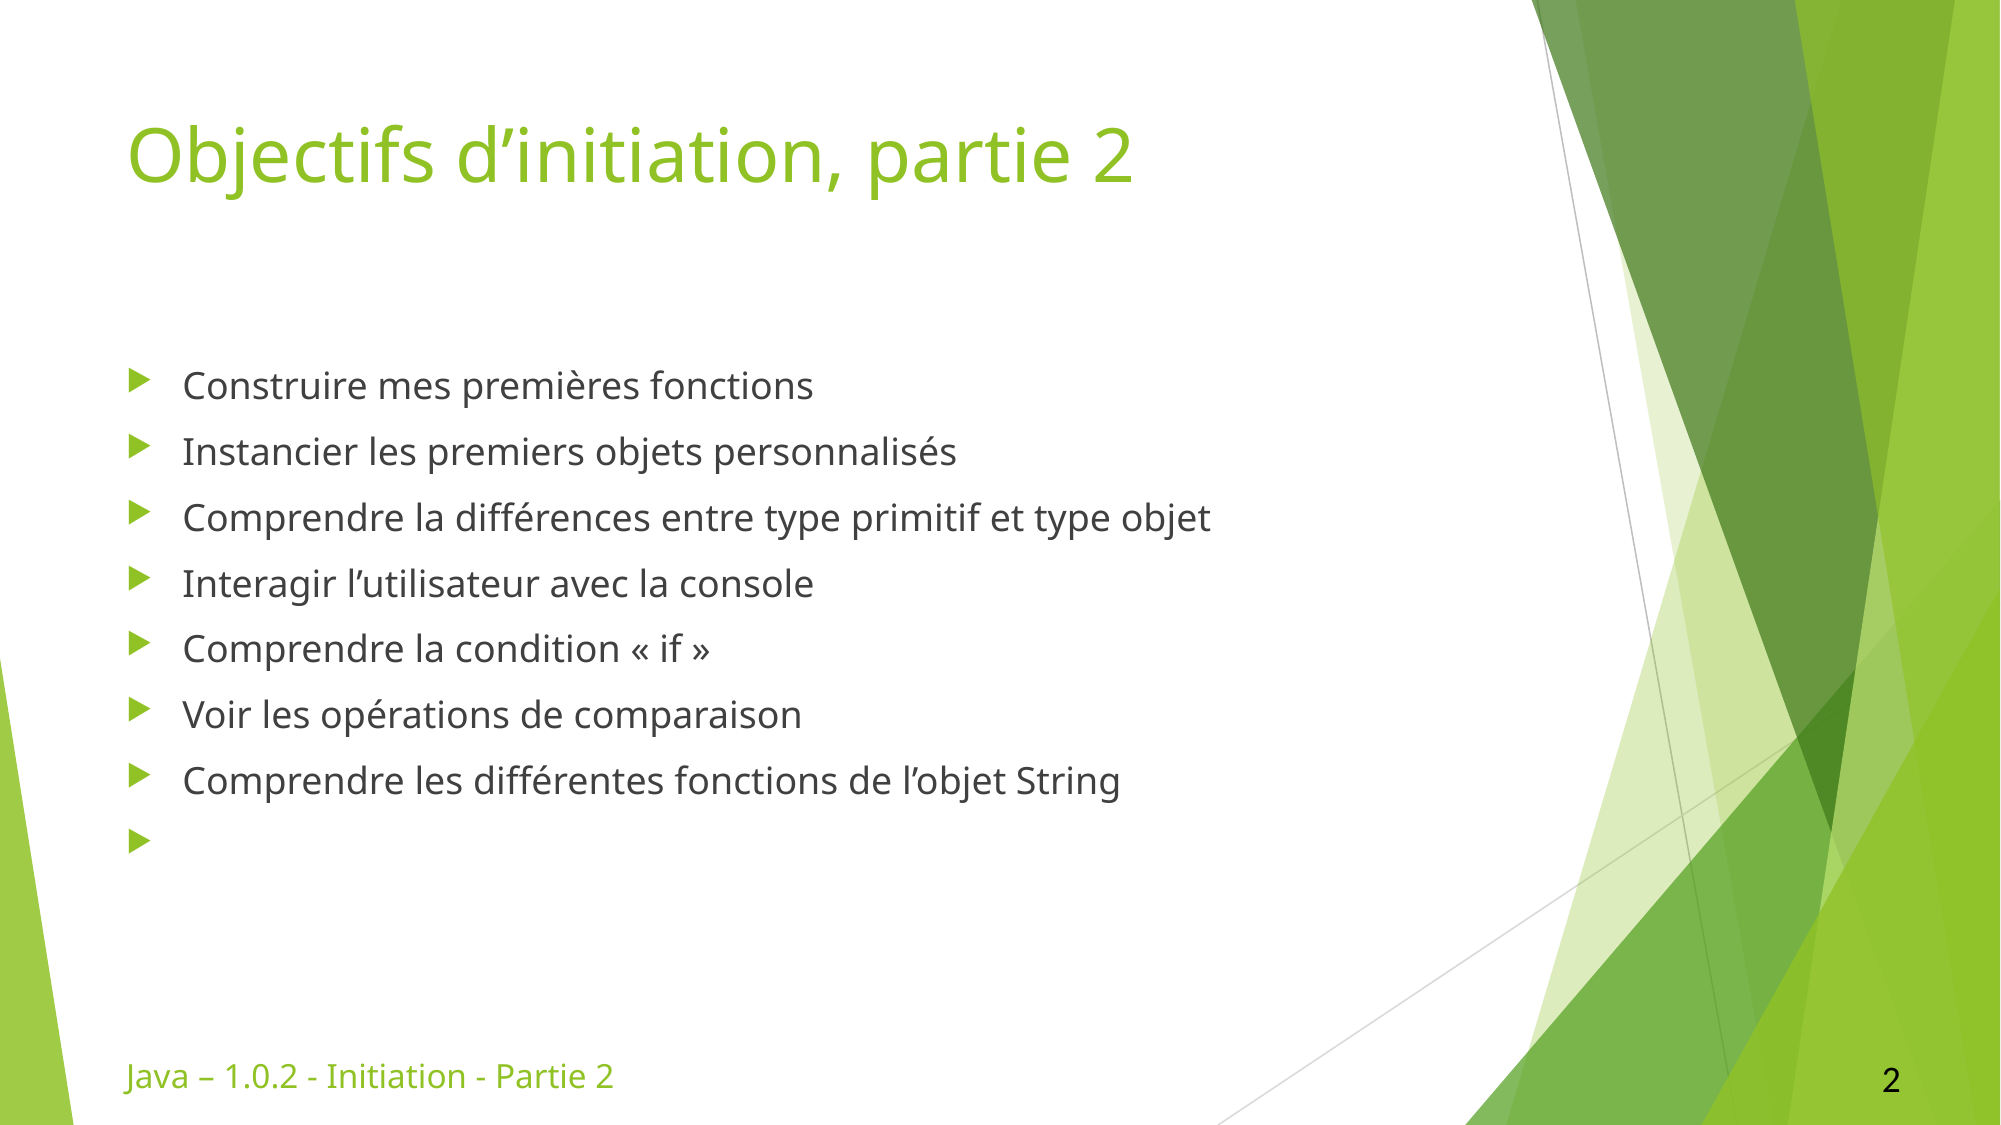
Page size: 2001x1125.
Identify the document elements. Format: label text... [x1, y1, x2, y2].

text_box [1866, 1047, 1979, 1108]
title Objectifs d’initiation, partie 2 [111, 99, 1522, 317]
text_box Java – 1.0.2 - Initiation - Partie 2 [111, 1047, 1094, 1109]
list Construire mes premières fonctions Instancier les premiers objets personnalisés Comprendre la différences entre type primitif et type objet Interagir l’utilisateur avec la console Comprendre la condition « if » Voir les opérations de comparaison Comprendre les différentes fonctions de l’objet String [111, 354, 1522, 992]
